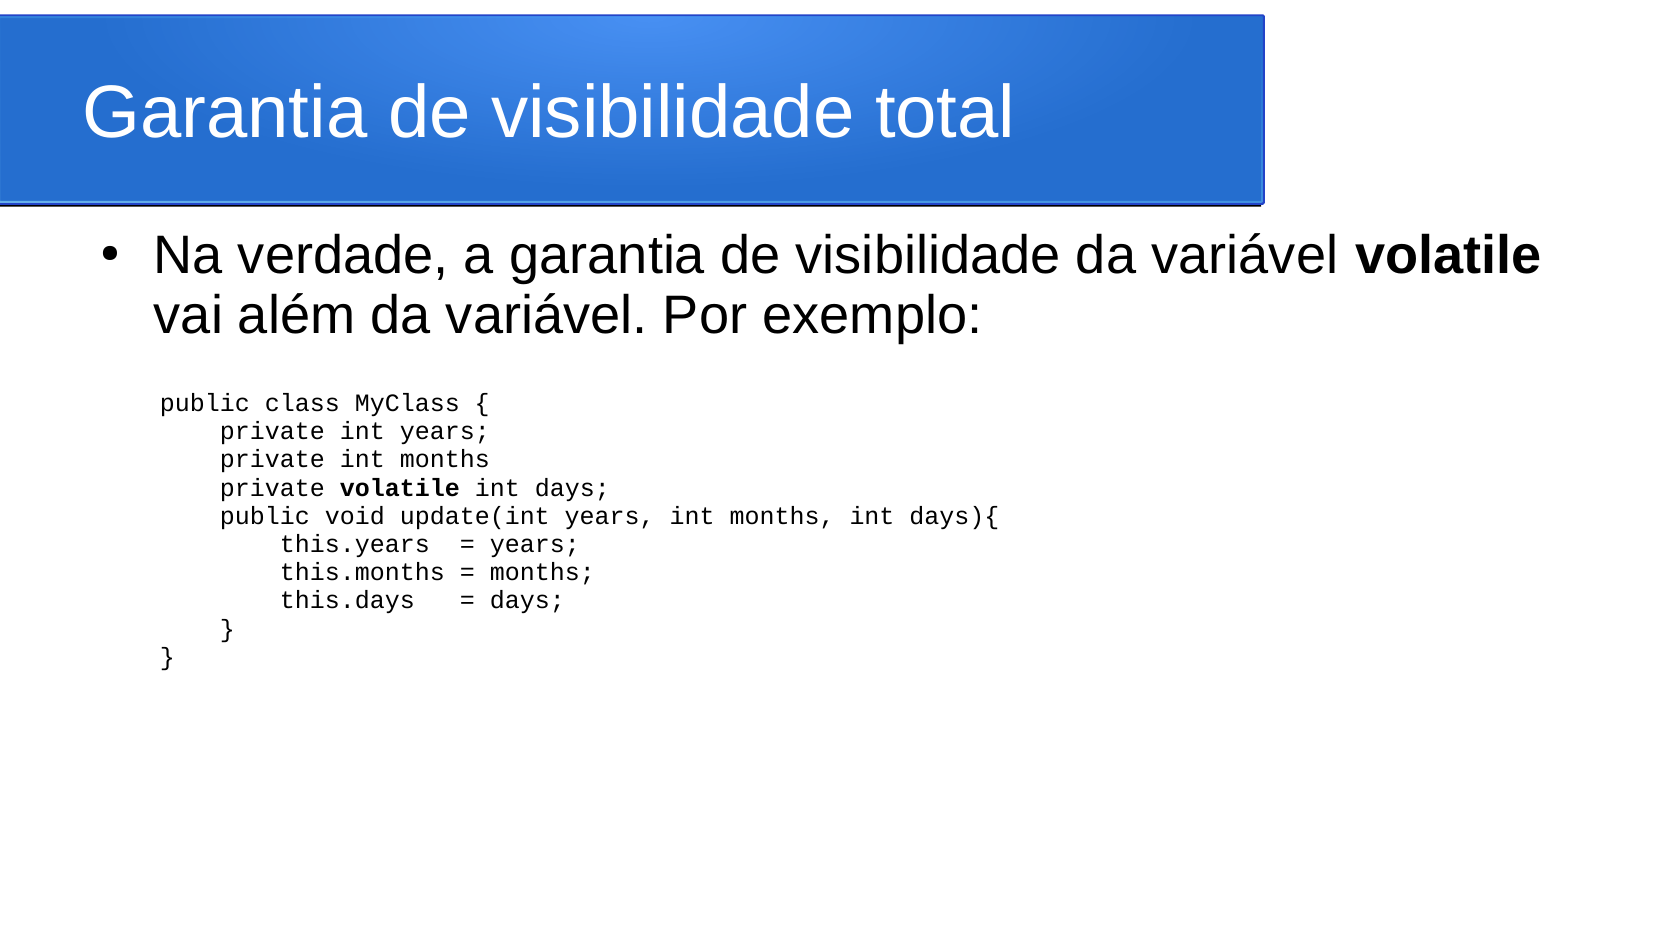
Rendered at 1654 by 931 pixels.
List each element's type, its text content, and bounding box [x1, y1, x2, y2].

title Garantia de visibilidade total [82, 35, 1235, 189]
list Na verdade, a garantia de visibilidade da variável volatile vai além da variável. Por exemplo: [82, 224, 1571, 764]
text_box public class MyClass { private int years; private int months private volatile int days; public void update(int years, int months, int days){ this.years = years; this.months = months; this.days = days; } } [145, 383, 1040, 709]
